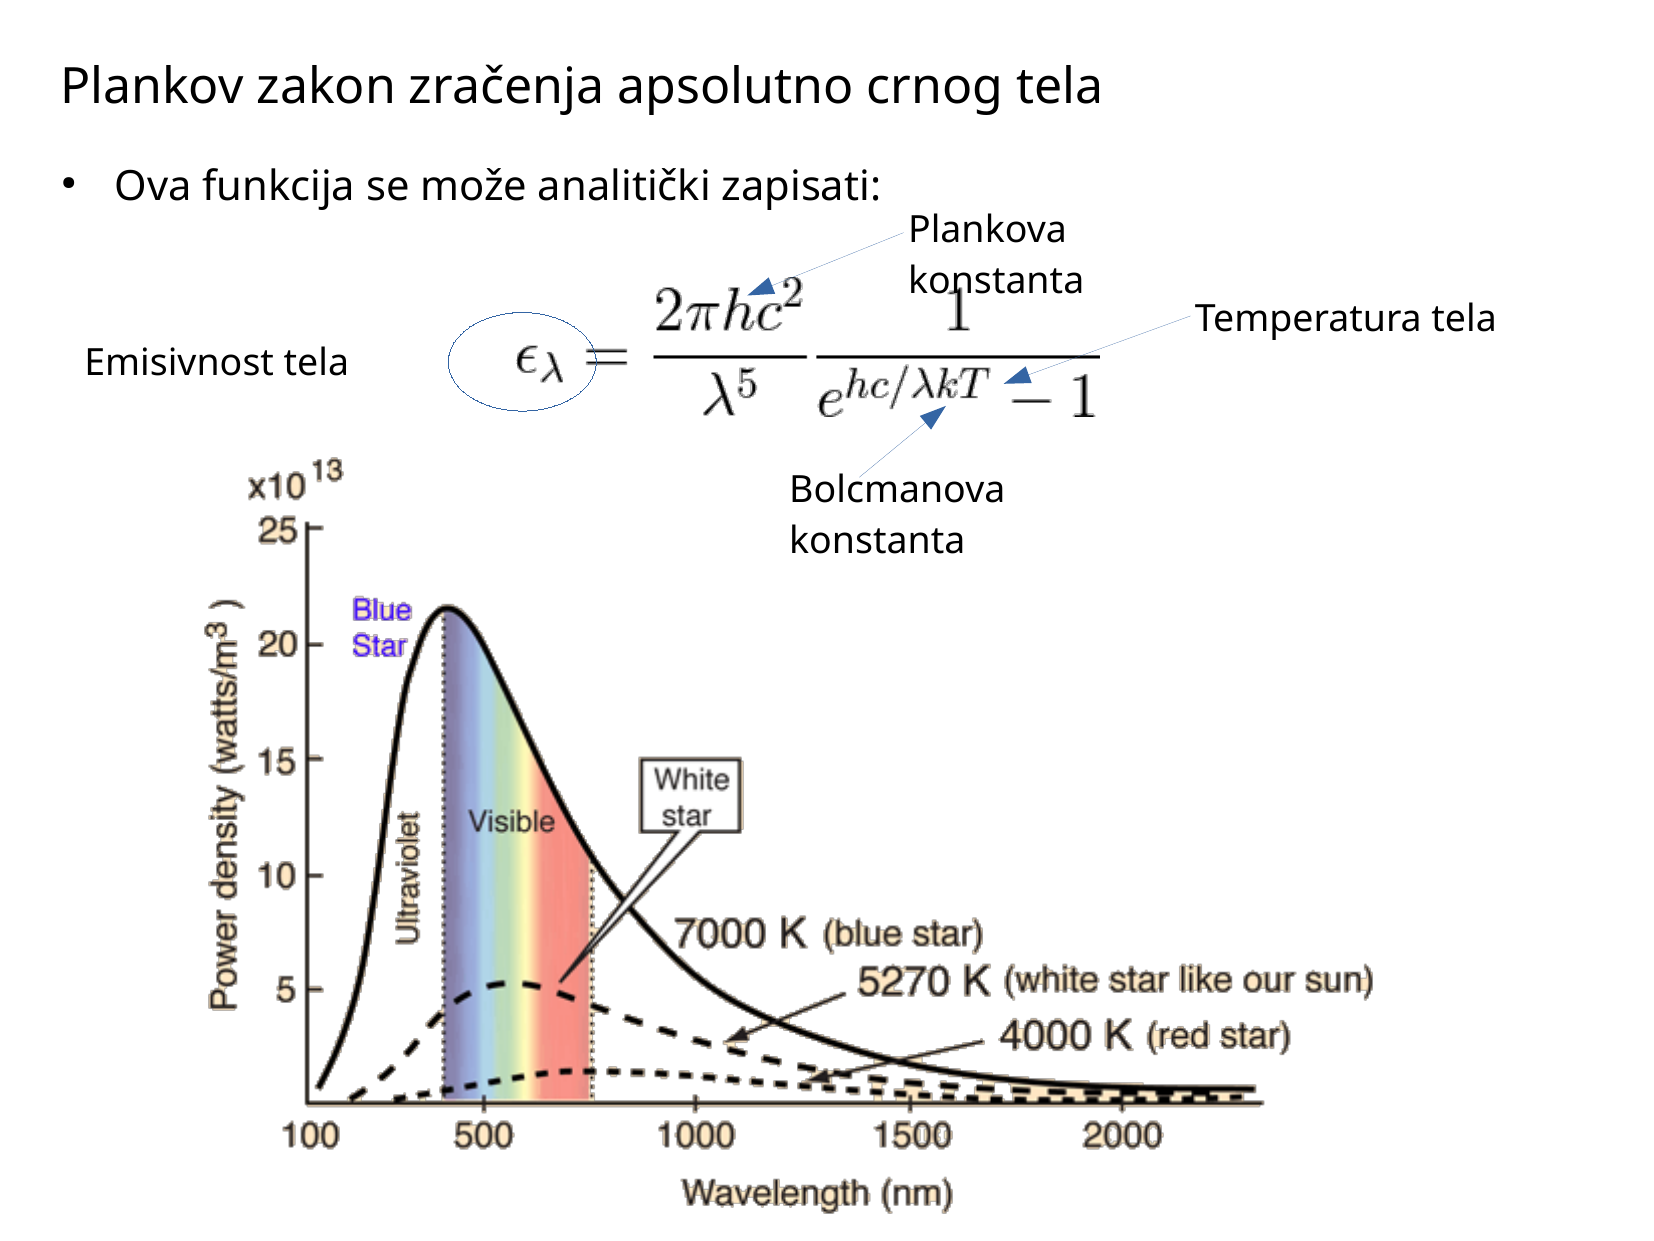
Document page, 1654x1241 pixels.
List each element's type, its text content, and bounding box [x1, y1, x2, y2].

text_box Bolcmanova konstanta [774, 455, 1147, 560]
picture [1068, 283, 1078, 291]
picture [179, 438, 1389, 1233]
picture [1010, 283, 1020, 291]
picture [516, 277, 1100, 417]
picture [933, 277, 945, 291]
text_box Temperatura tela [1180, 283, 1553, 344]
text_box Plankova konstanta [893, 195, 1266, 255]
text_box Emisivnost tela [69, 327, 442, 388]
title Plankov zakon zračenja apsolutno crnog tela [59, 17, 1648, 150]
picture [769, 277, 790, 285]
list Ova funkcija se može analitički zapisati: [43, 155, 1634, 1129]
